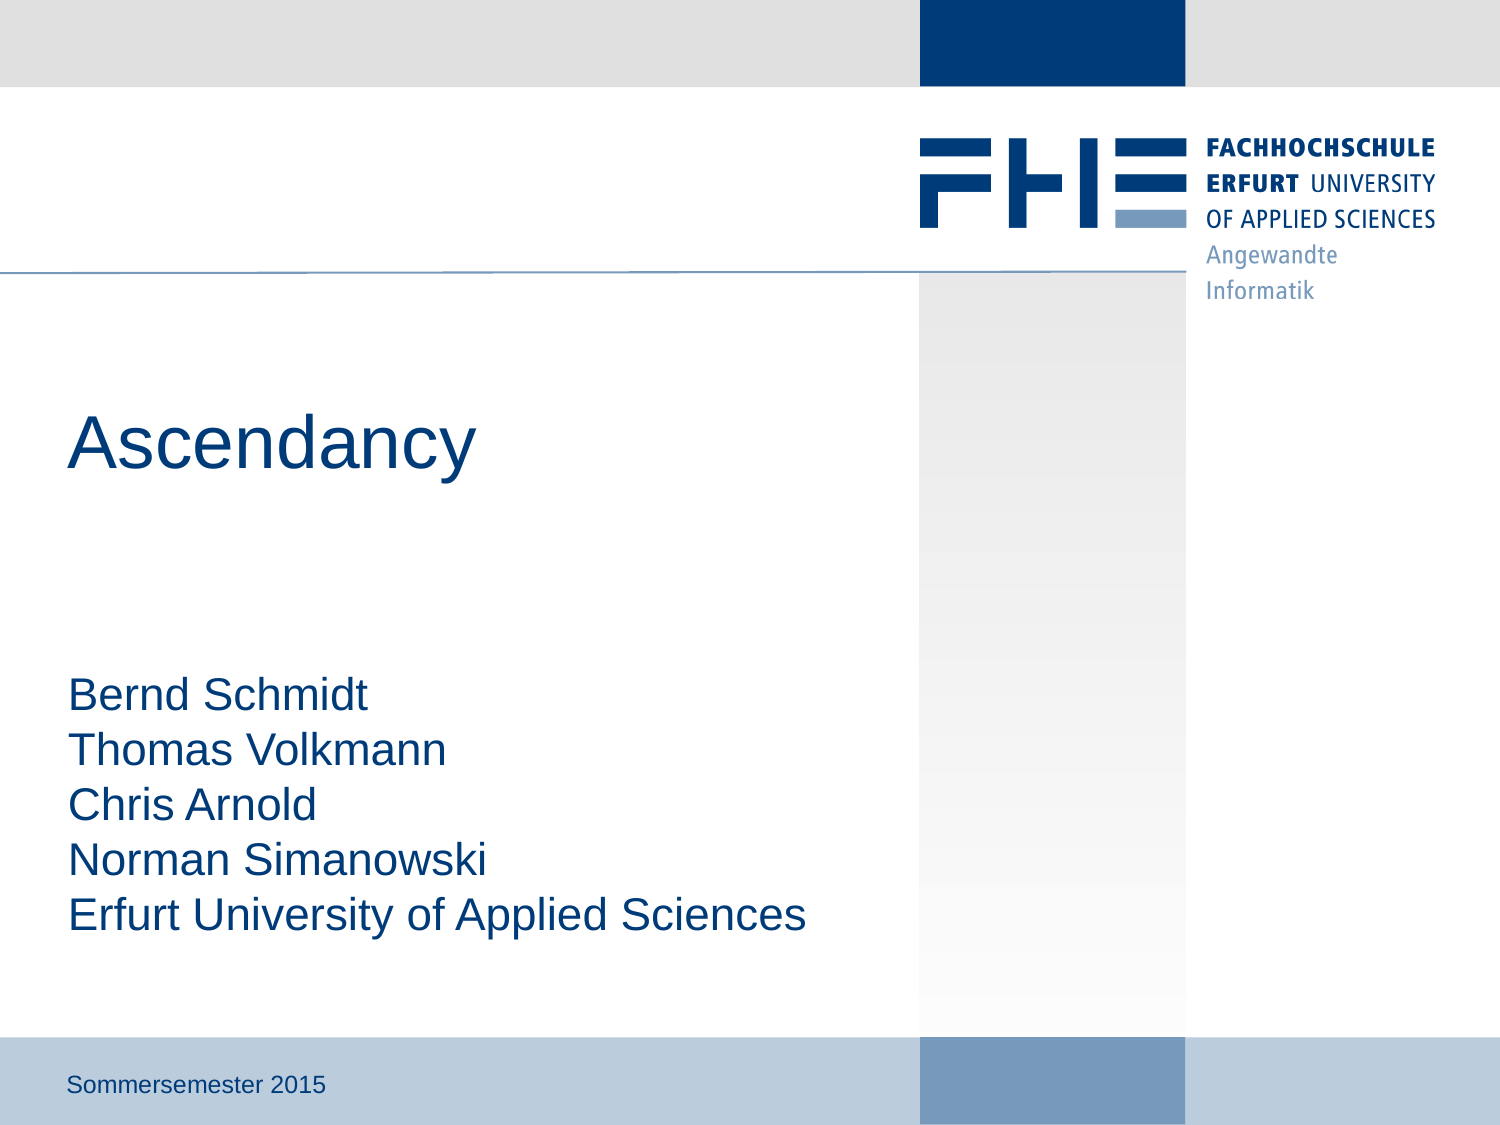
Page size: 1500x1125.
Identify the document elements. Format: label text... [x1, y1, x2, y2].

title Ascendancy [53, 345, 1471, 622]
text_box Sommersemester 2015 [51, 1060, 916, 1107]
picture [920, 138, 1435, 299]
subtitle Bernd Schmidt Thomas Volkmann Chris Arnold Norman Simanowski Erfurt University of Applied Sciences [53, 657, 1471, 976]
